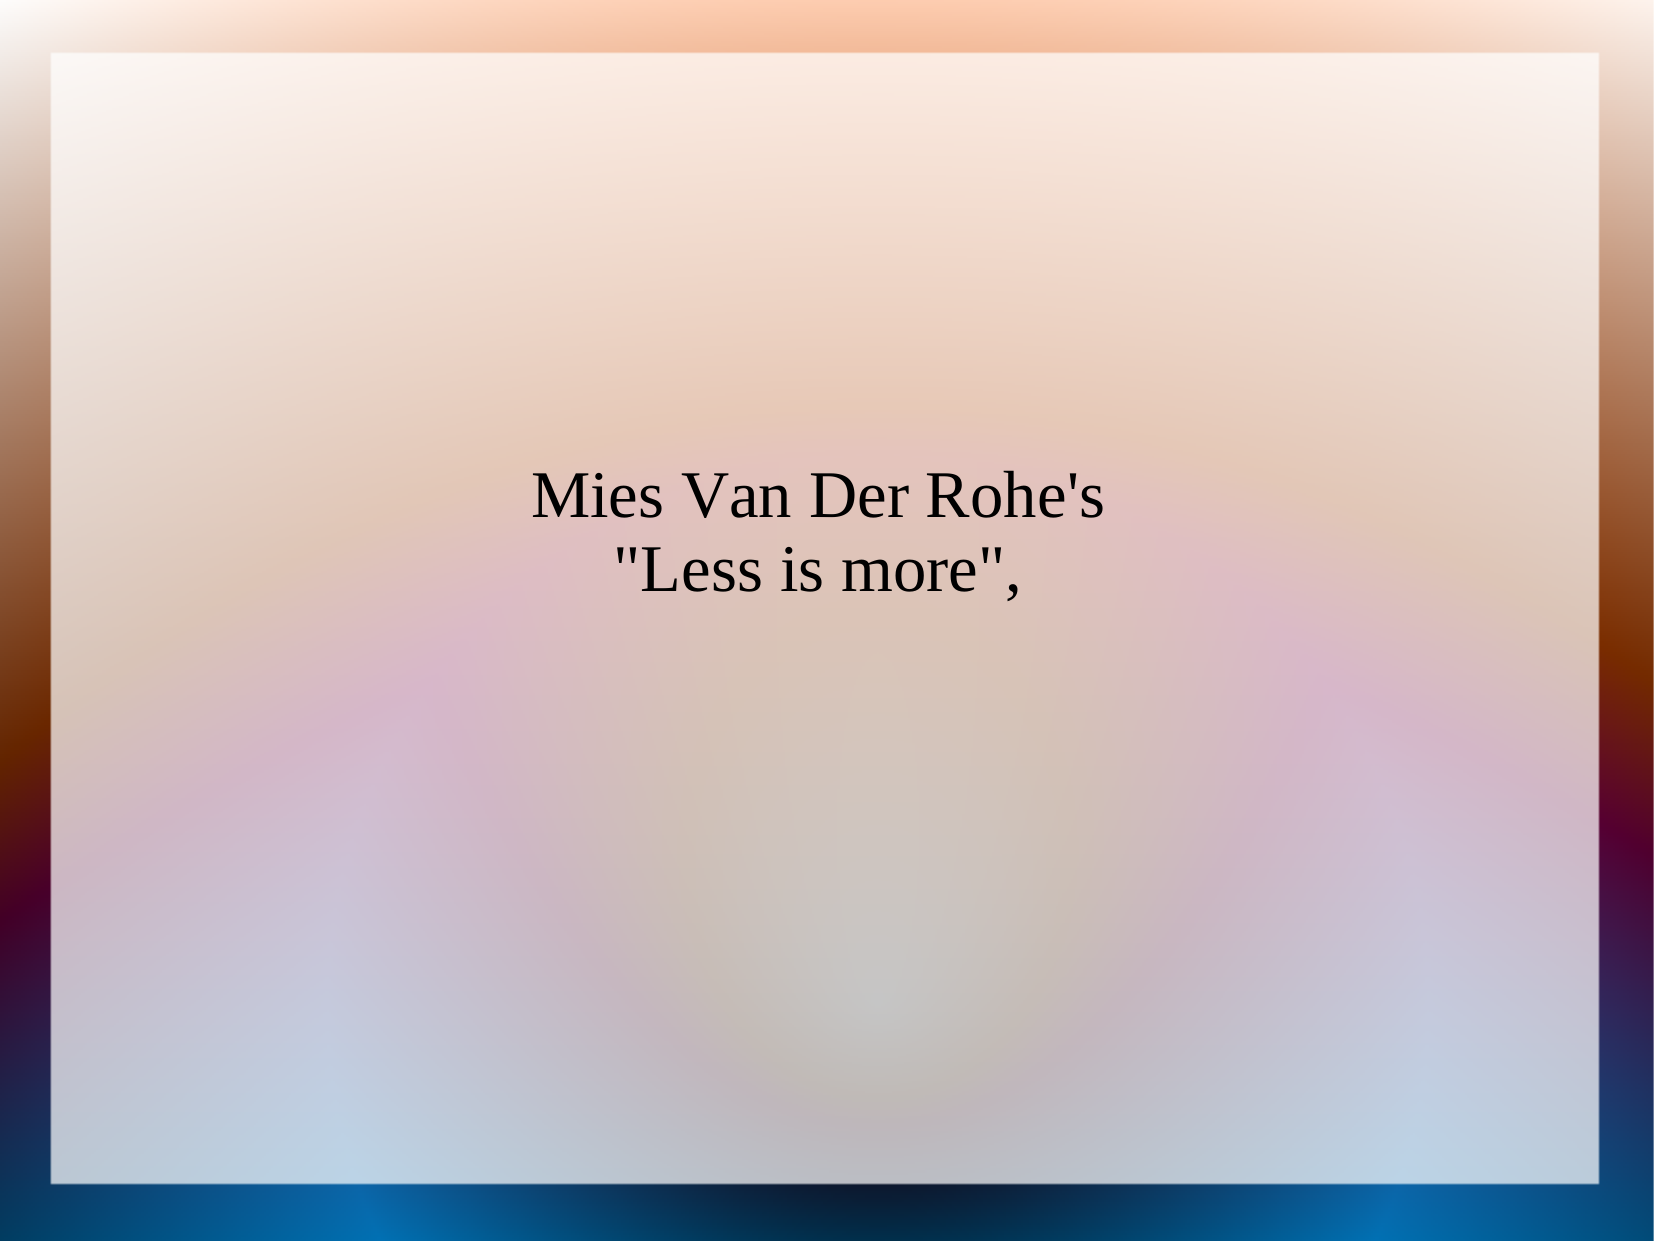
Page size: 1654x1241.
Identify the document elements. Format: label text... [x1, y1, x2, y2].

subtitle Mies Van Der Rohe's "Less is more", [82, 55, 1571, 1010]
picture [0, 0, 1654, 1241]
